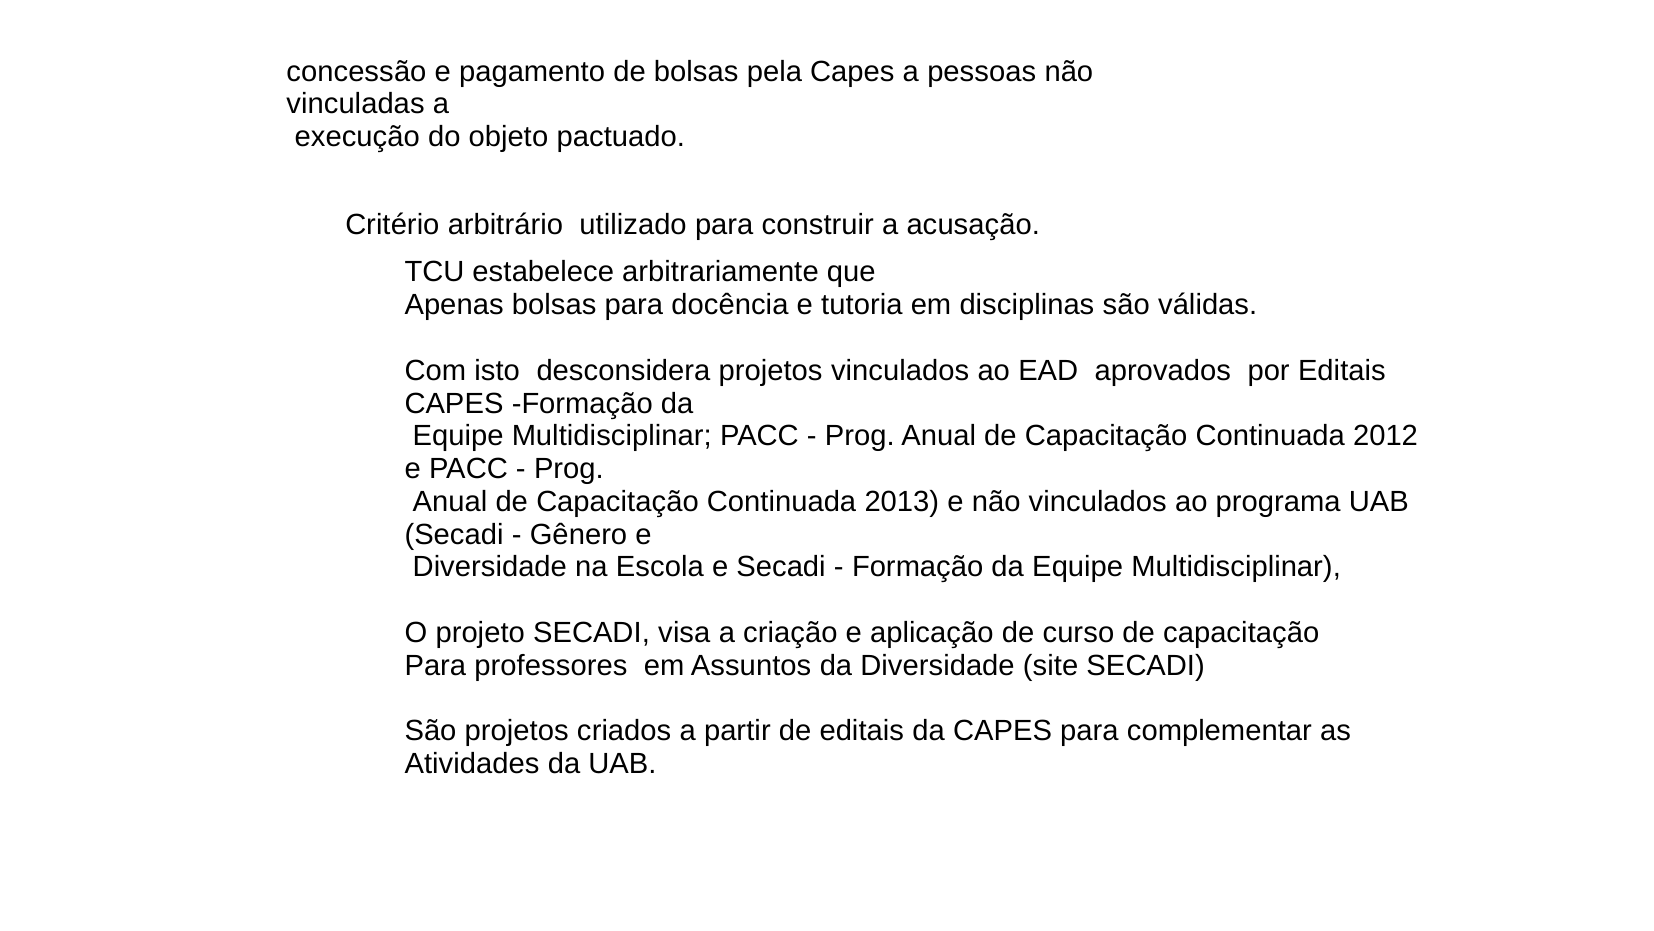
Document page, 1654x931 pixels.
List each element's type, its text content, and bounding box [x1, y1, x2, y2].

text_box Critério arbitrário utilizado para construir a acusação. [330, 200, 1057, 249]
text_box concessão e pagamento de bolsas pela Capes a pessoas não vinculadas a execução do objeto pactuado. [271, 47, 1252, 194]
text_box TCU estabelece arbitrariamente que Apenas bolsas para docência e tutoria em disciplinas são válidas. Com isto desconsidera projetos vinculados ao EAD aprovados por Editais CAPES -Formação da Equipe Multidisciplinar; PACC - Prog. Anual de Capacitação Continuada 2012 e PACC - Prog. Anual de Capacitação Continuada 2013) e não vinculados ao programa UAB (Secadi - Gênero e Diversidade na Escola e Secadi - Formação da Equipe Multidisciplinar), O projeto SECADI, visa a criação e aplicação de curso de capacitação Para professores em Assuntos da Diversidade (site SECADI) São projetos criados a partir de editais da CAPES para complementar as Atividades da UAB. [389, 248, 1453, 931]
